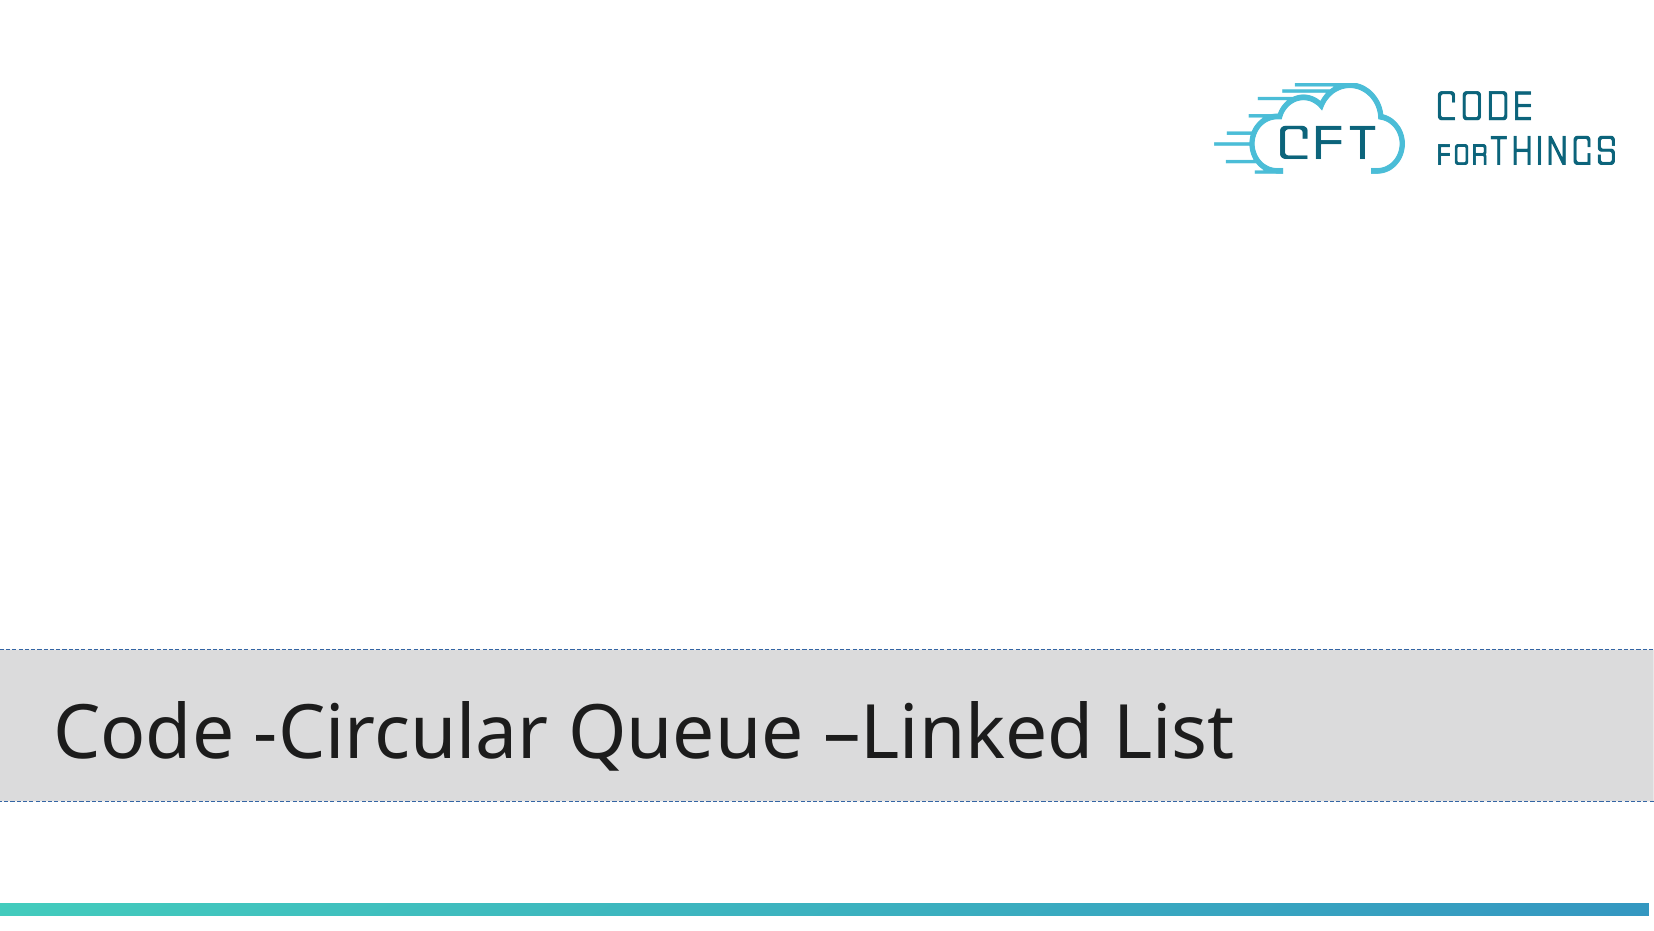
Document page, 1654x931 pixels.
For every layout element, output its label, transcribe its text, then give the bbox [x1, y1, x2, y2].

picture [1214, 83, 1615, 174]
title Code -Circular Queue –Linked List [53, 641, 1542, 817]
